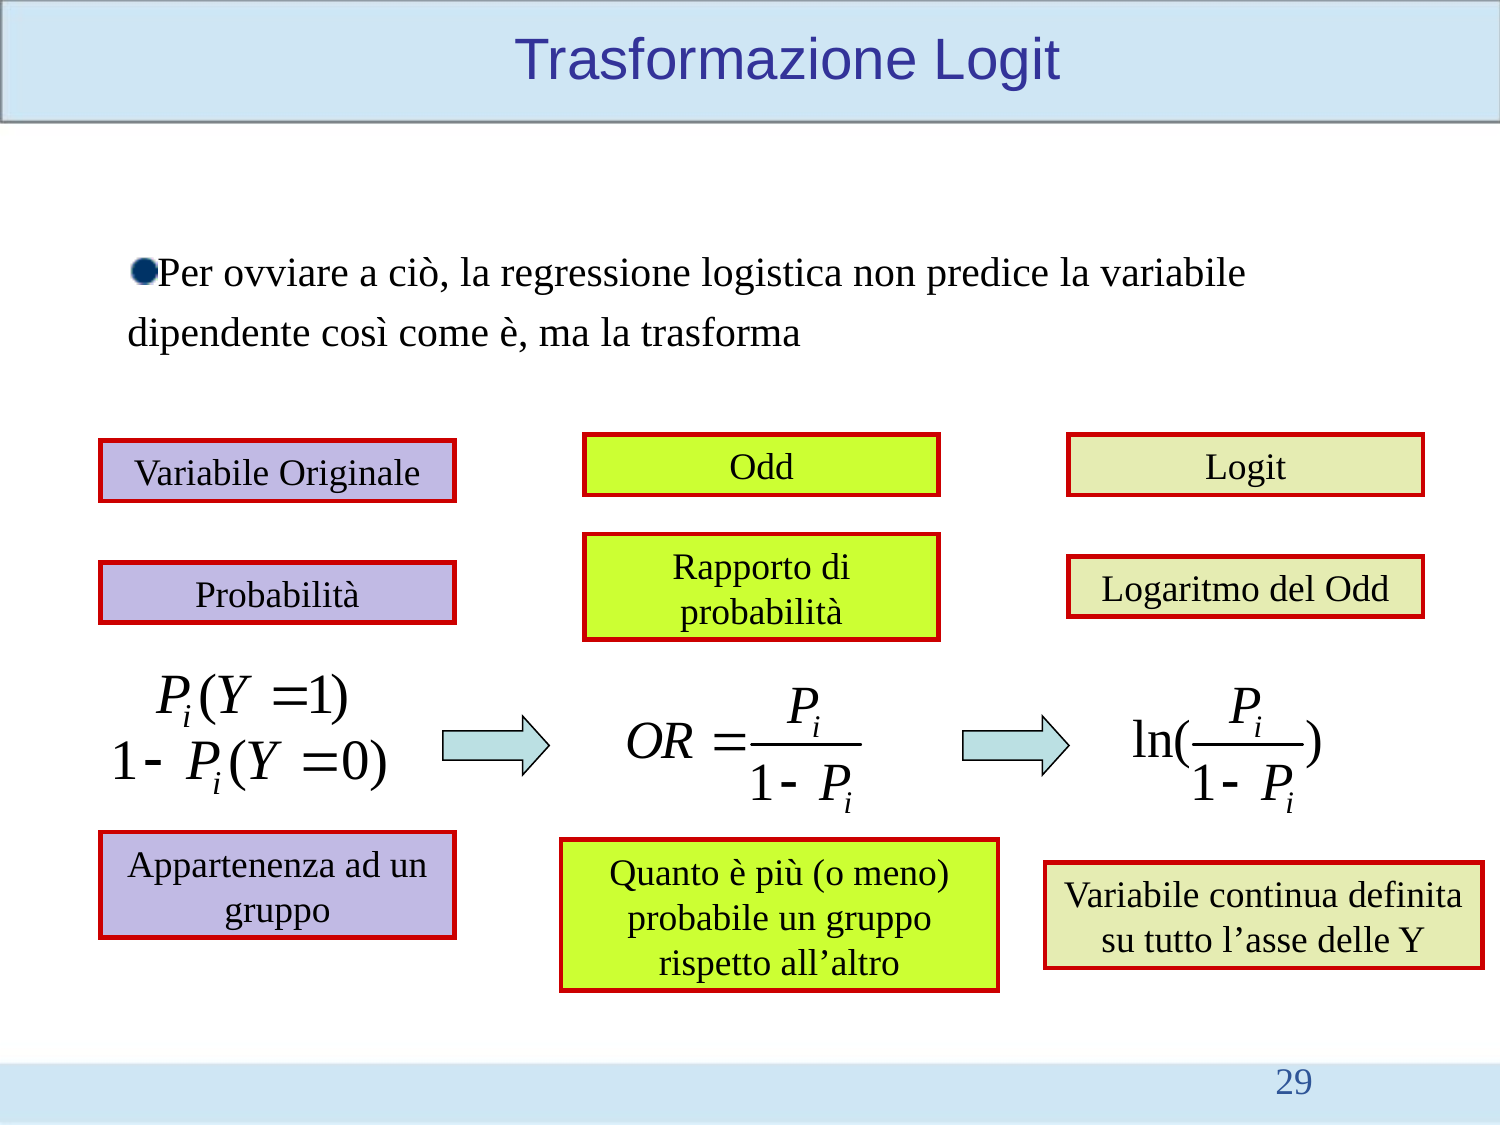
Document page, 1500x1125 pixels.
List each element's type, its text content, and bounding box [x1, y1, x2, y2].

text_box [962, 716, 1070, 775]
chart [109, 724, 401, 811]
text_box Probabilità [100, 562, 455, 623]
text_box Appartenenza ad un gruppo [100, 831, 455, 938]
text_box Variabile continua definita su tutto l’asse delle Y [1044, 862, 1483, 968]
picture [0, 0, 1500, 1125]
text_box Logit [1068, 434, 1423, 496]
title Trasformazione Logit [113, 0, 1463, 158]
text_box Quanto è più (o meno) probabile un gruppo rispetto all’altro [560, 839, 999, 991]
text_box Rapporto di probabilità [584, 534, 939, 640]
text_box [442, 716, 550, 775]
text_box Logaritmo del Odd [1068, 556, 1423, 617]
text_box Per ovviare a ciò, la regressione logistica non predice la variabile dipendente così come è, ma la trasforma [112, 227, 1288, 363]
text_box Variabile Originale [100, 440, 455, 502]
text_box Odd [584, 434, 939, 496]
